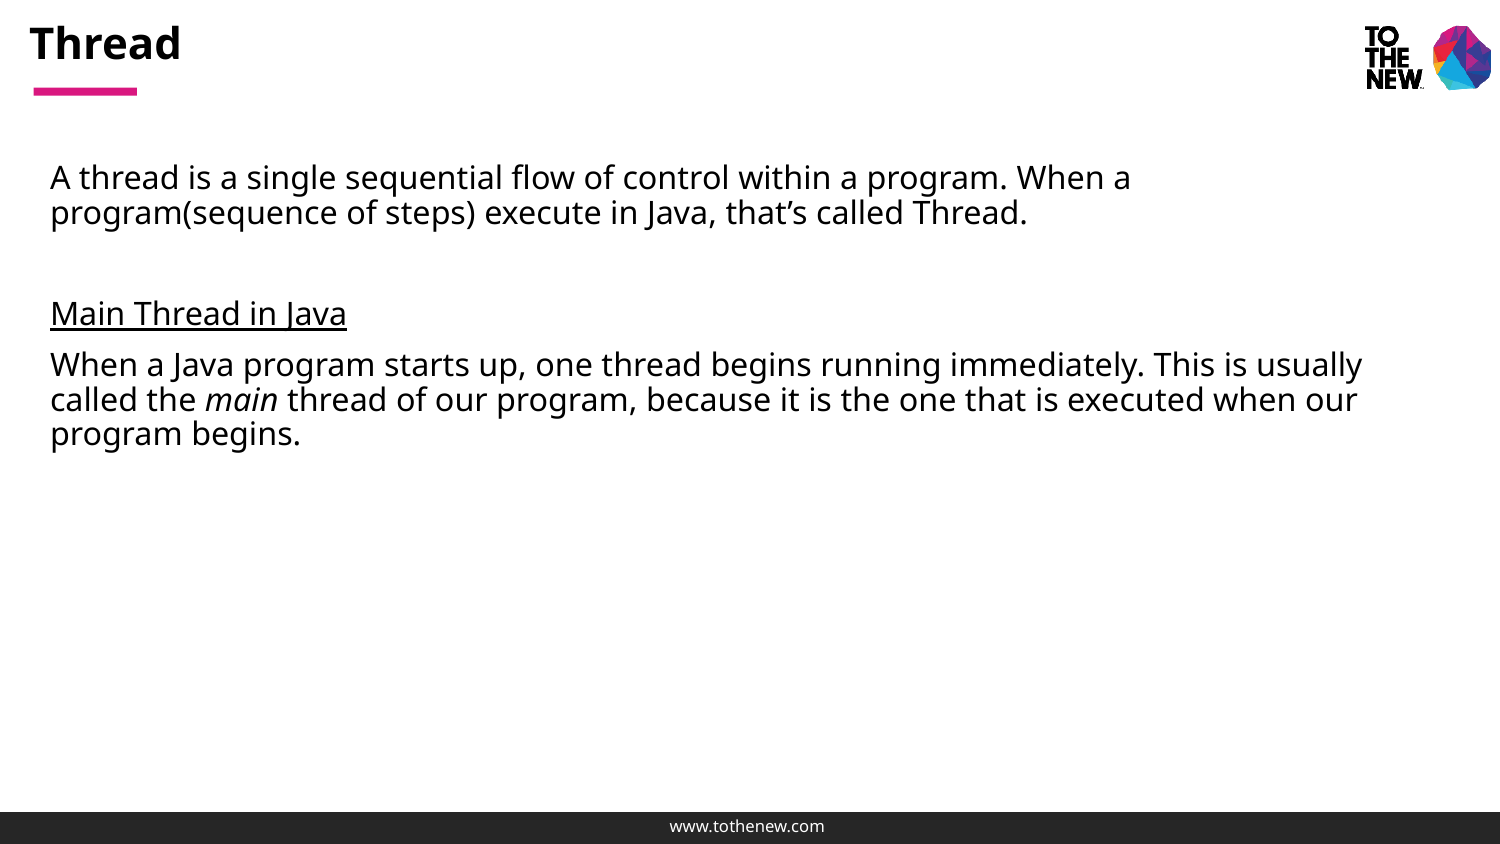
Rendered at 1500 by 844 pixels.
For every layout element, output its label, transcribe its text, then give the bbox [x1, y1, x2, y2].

picture [1350, 0, 1500, 116]
list A thread is a single sequential flow of control within a program. When a program(sequence of steps) execute in Java, that’s called Thread. Main Thread in Java When a Java program starts up, one thread begins running immediately. This is usually called the main thread of our program, because it is the one that is executed when our program begins. [35, 154, 1404, 583]
title Thread [14, 14, 1350, 85]
